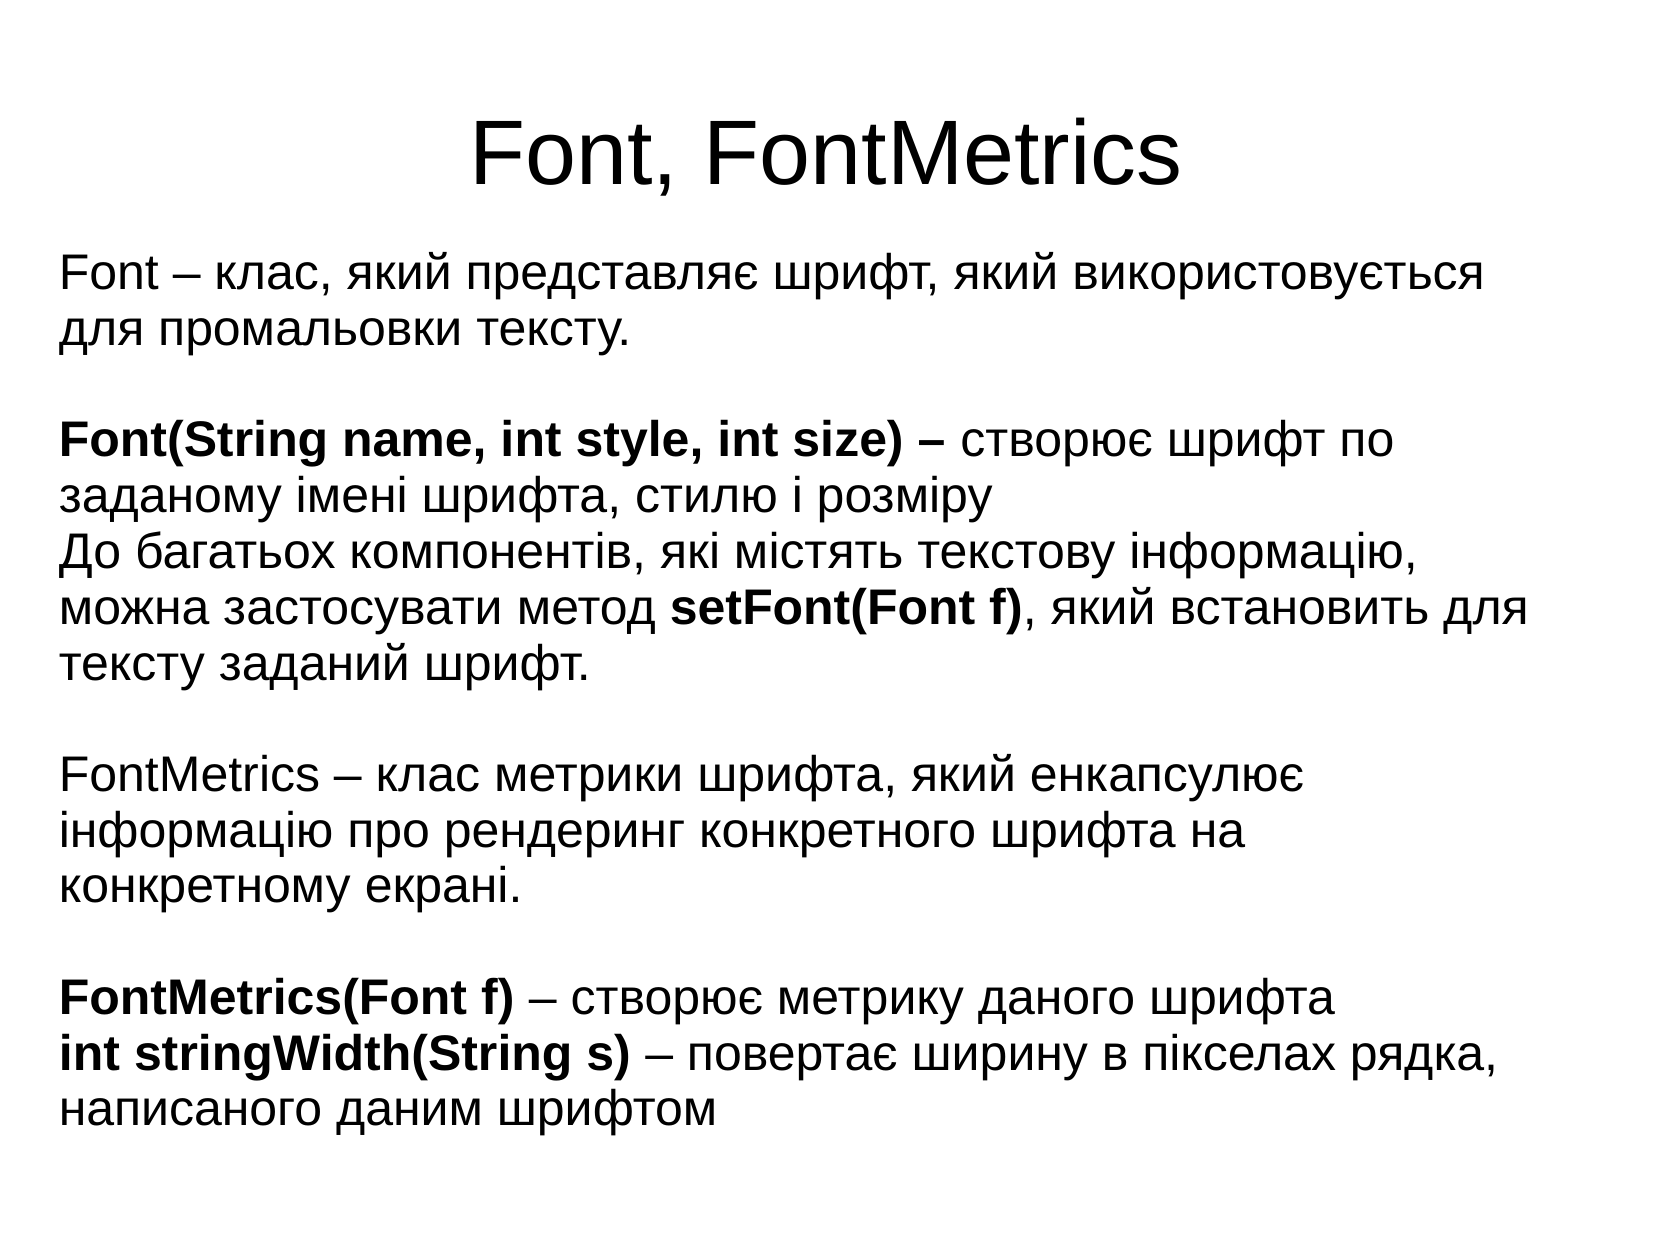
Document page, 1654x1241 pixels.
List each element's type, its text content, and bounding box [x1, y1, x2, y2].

subtitle Font – клас, який представляє шрифт, який використовується для промальовки тексту. Font(String name, int style, int size) – створює шрифт по заданому імені шрифта, стилю і розміру До багатьох компонентів, які містять текстову інформацію, можна застосувати метод setFont(Font f), який встановить для тексту заданий шрифт. FontMetrics – клас метрики шрифта, який енкапсулює інформацію про рендеринг конкретного шрифта на конкретному екрані. FontMetrics(Font f) – створює метрику даного шрифта int stringWidth(String s) – повертає ширину в пікселах рядка, написаного даним шрифтом [59, 244, 1548, 1137]
title Font, FontMetrics [82, 49, 1571, 257]
